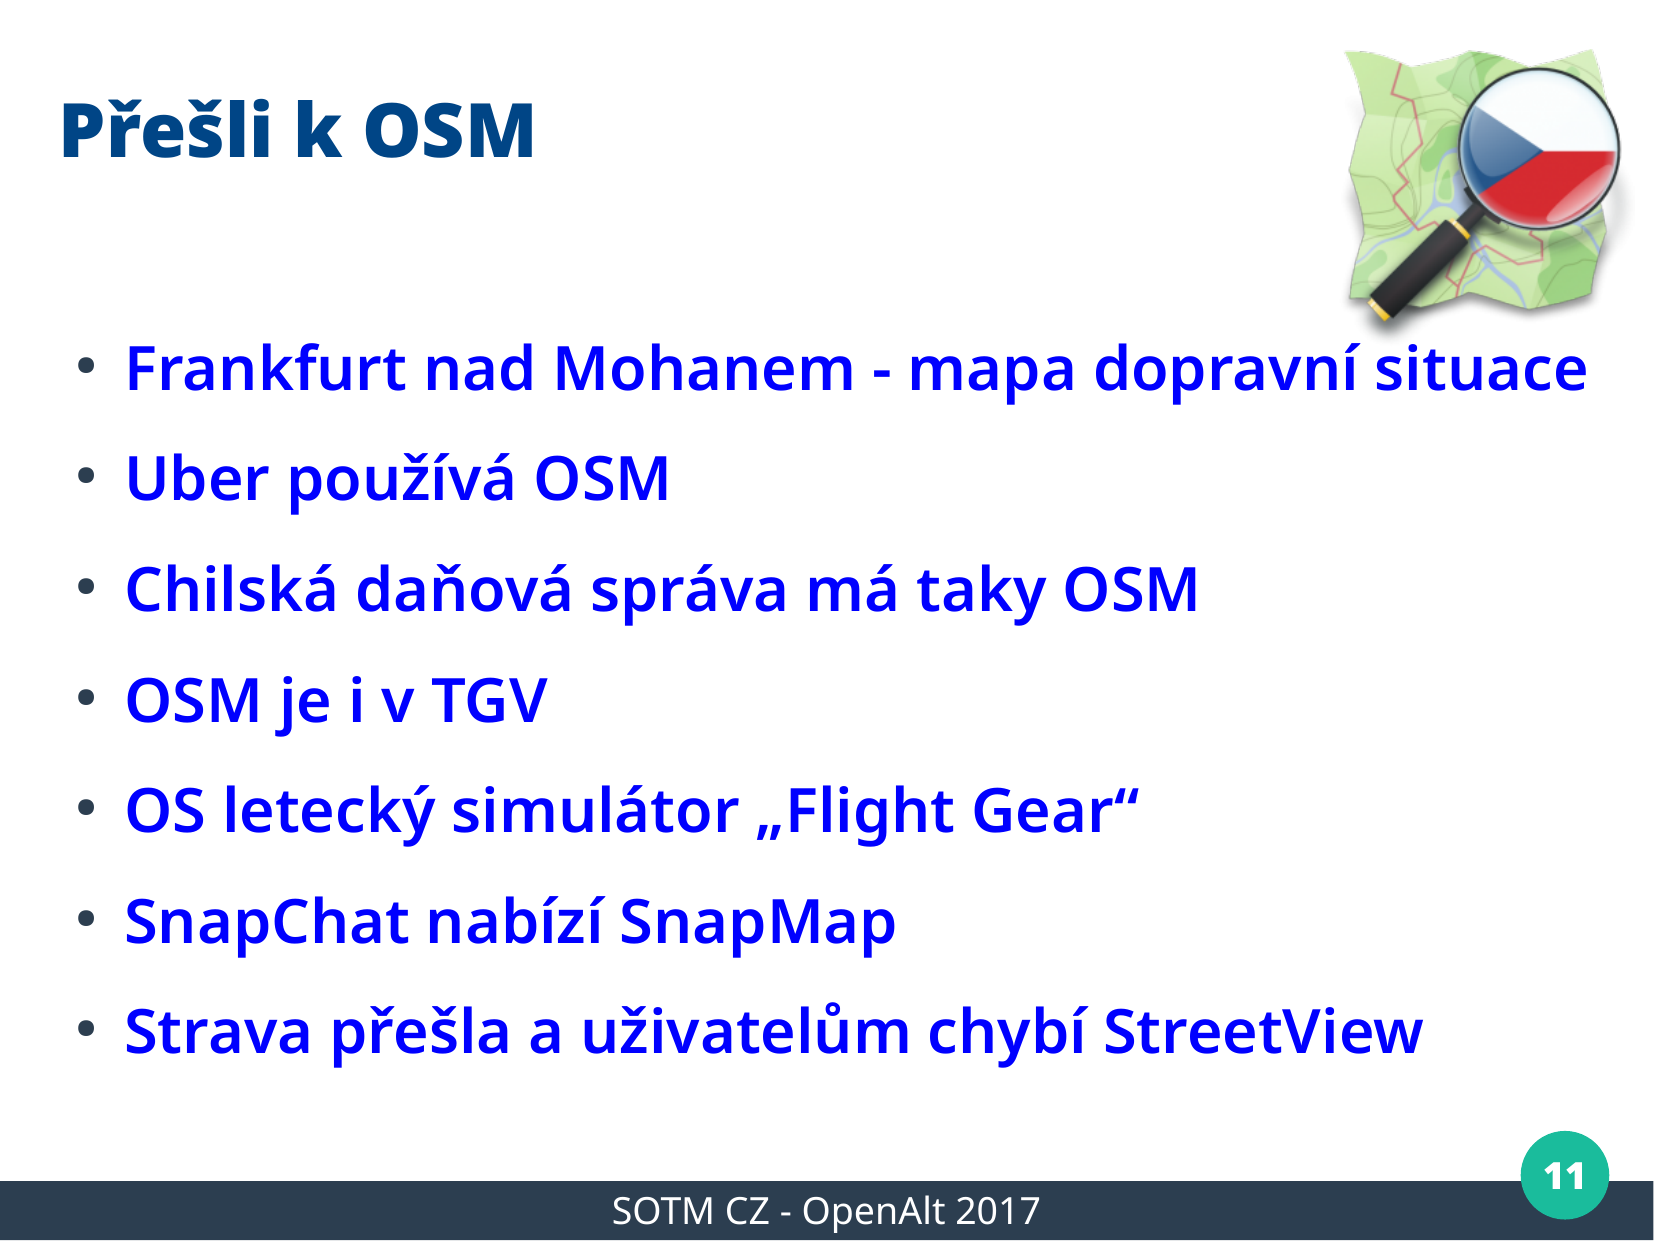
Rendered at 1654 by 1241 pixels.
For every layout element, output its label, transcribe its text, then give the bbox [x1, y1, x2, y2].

picture [1334, 49, 1635, 350]
list Frankfurt nad Mohanem - mapa dopravní situace Uber používá OSM Chilská daňová správa má taky OSM OSM je i v TGV OS letecký simulátor „Flight Gear“ SnapChat nabízí SnapMap Strava přešla a uživatelům chybí StreetView [59, 324, 1595, 1152]
title Přešli k OSM [59, 49, 1347, 207]
